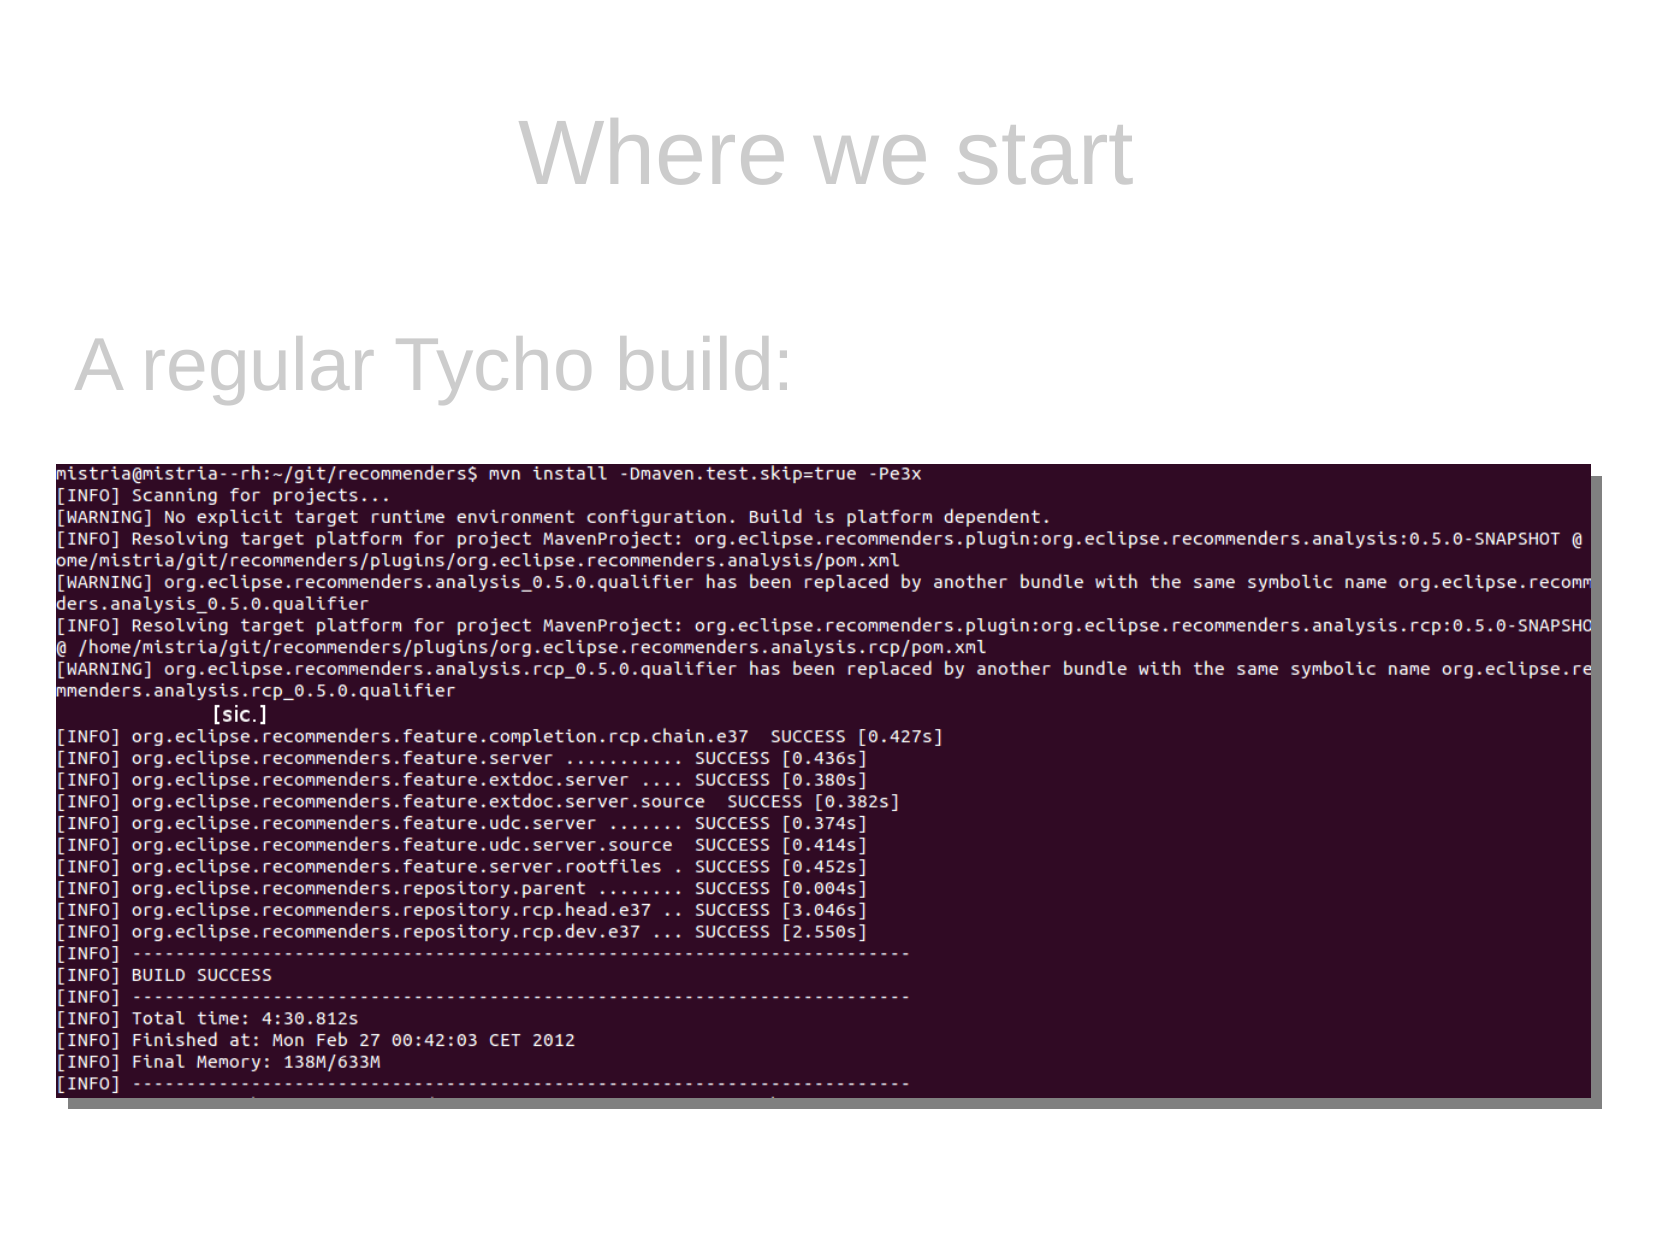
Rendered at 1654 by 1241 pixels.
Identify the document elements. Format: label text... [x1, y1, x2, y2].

text_box A regular Tycho build: [60, 315, 1576, 414]
picture [56, 464, 1591, 1098]
title Where we start [82, 49, 1571, 257]
